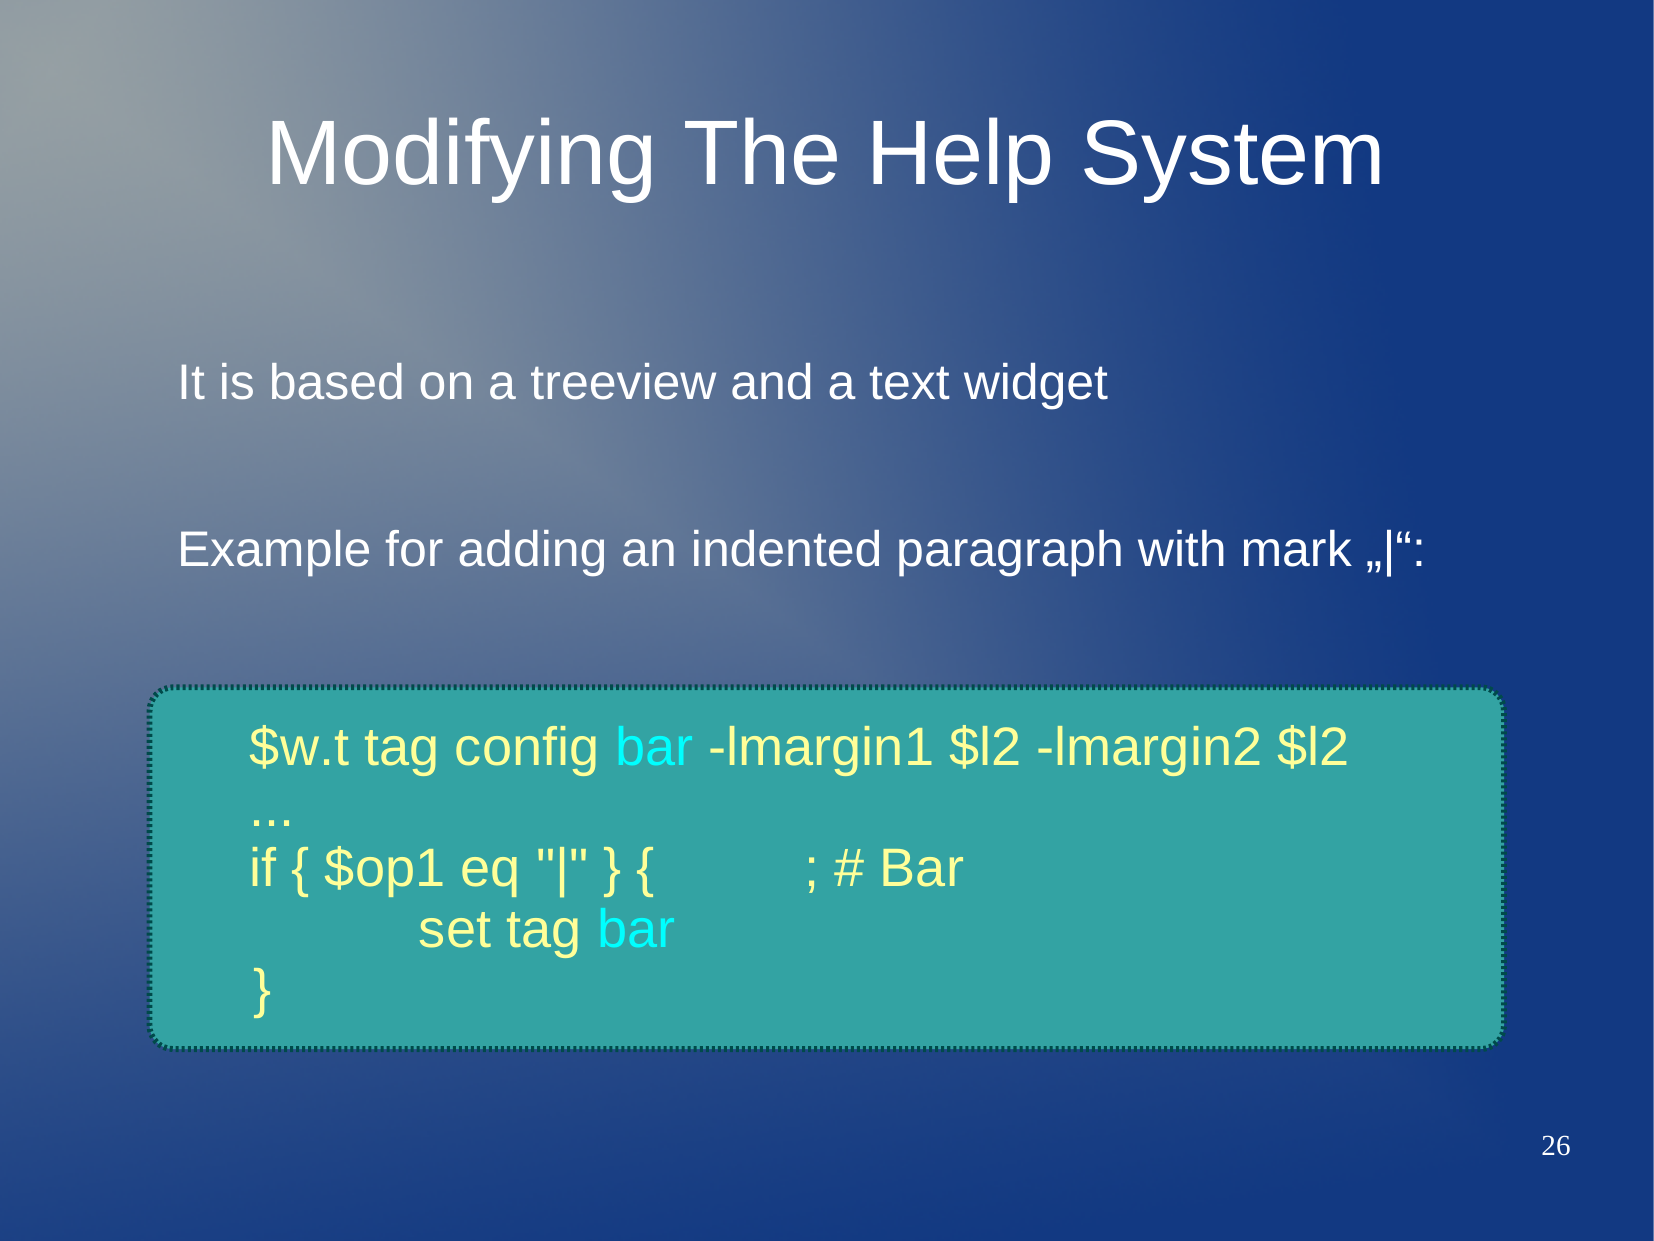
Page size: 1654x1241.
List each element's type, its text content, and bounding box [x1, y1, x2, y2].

picture [0, 0, 1654, 1241]
title Modifying The Help System [82, 49, 1571, 257]
text_box $w.t tag config bar -lmargin1 $l2 -lmargin2 $l2 ... if { $op1 eq "|" } { ; # Bar set tag bar } [149, 687, 1505, 1050]
text_box It is based on a treeview and a text widget Example for adding an indented paragraph with mark „|“: [177, 354, 1477, 578]
